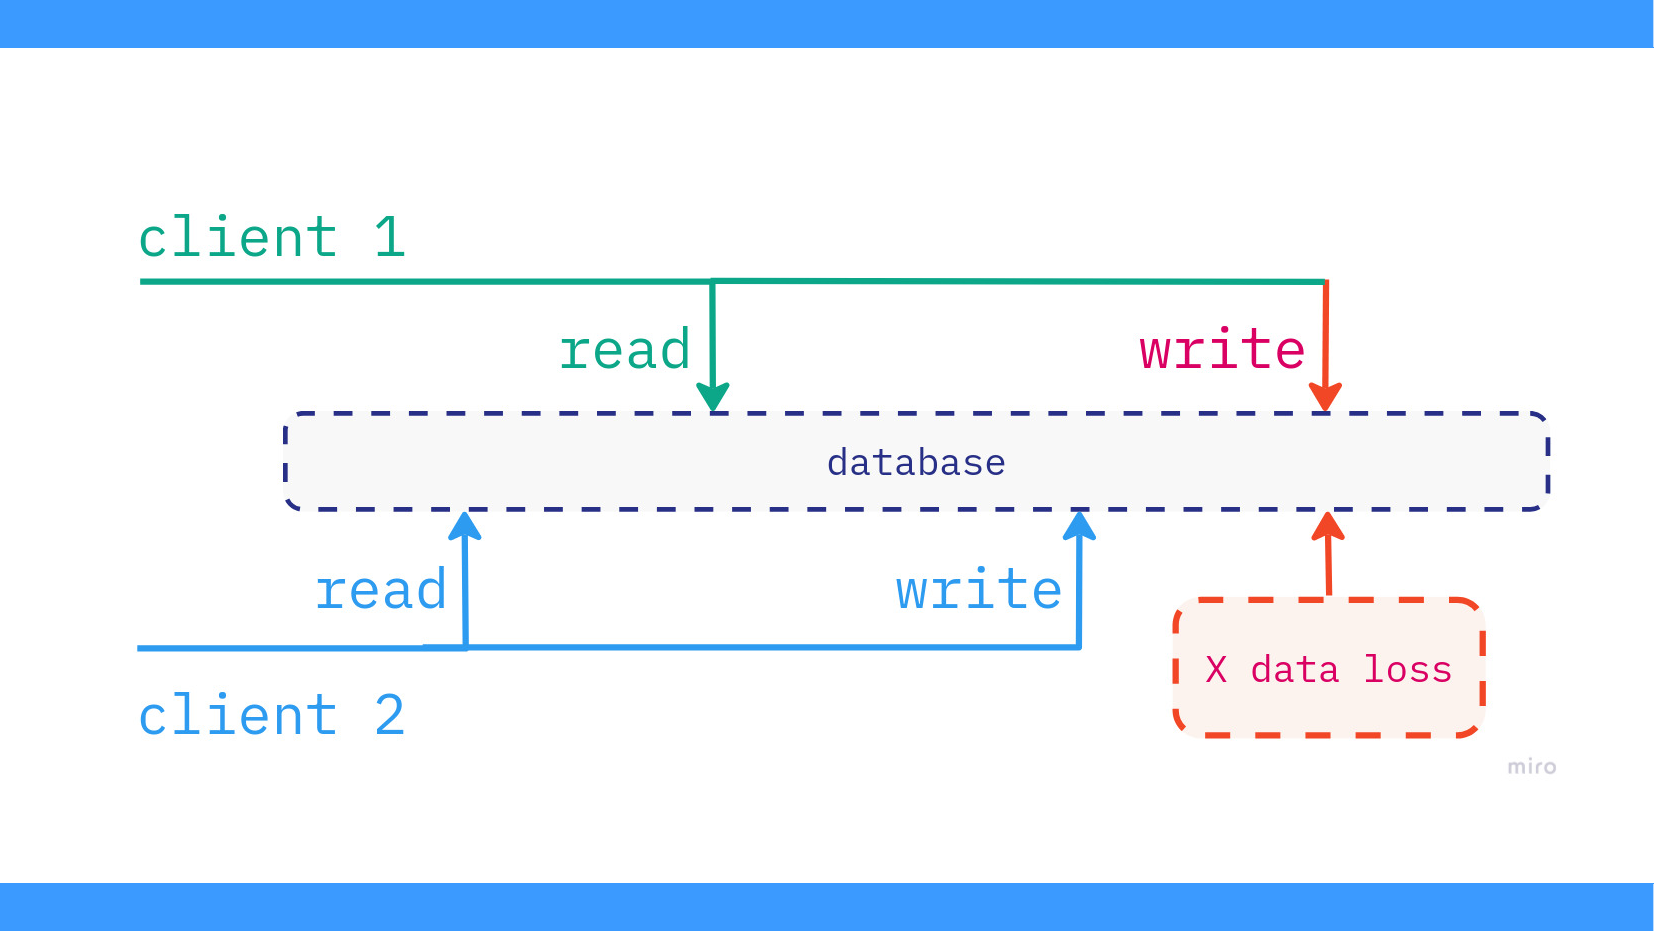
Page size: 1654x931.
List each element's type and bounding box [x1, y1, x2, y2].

text_box [0, 883, 1654, 931]
picture [77, 149, 1590, 809]
text_box [0, 0, 1654, 48]
